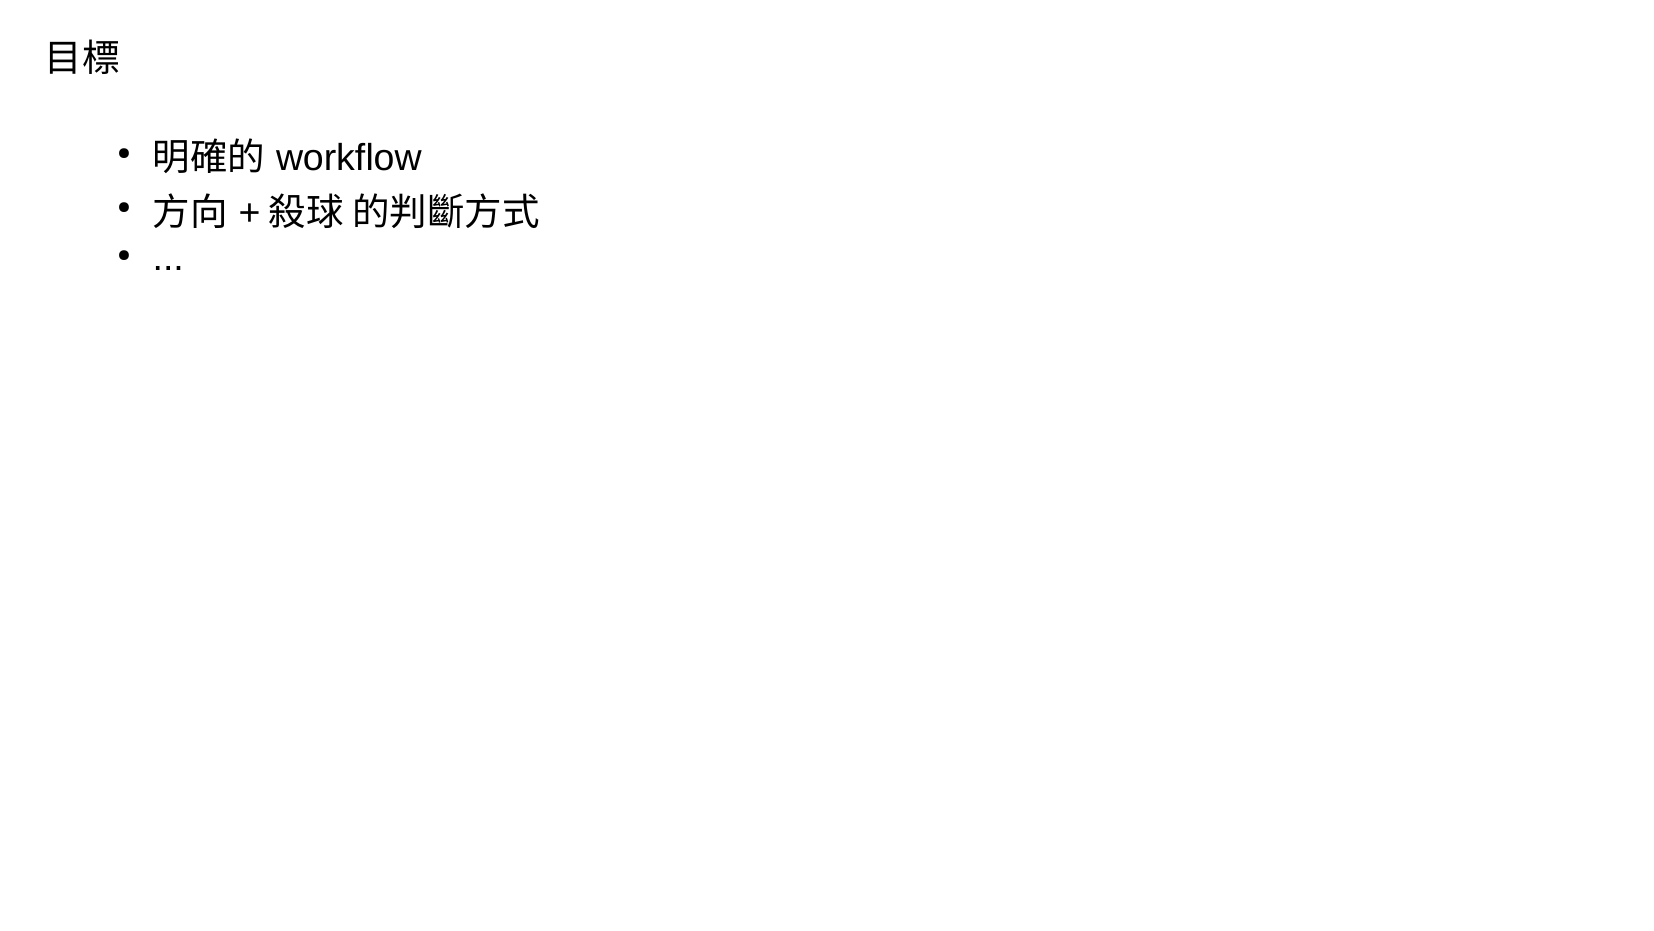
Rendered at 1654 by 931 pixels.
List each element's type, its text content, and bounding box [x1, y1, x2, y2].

text_box 目標 [30, 20, 135, 91]
text_box 明確的workflow 方向+殺球 的判斷方式 ... [102, 120, 555, 286]
